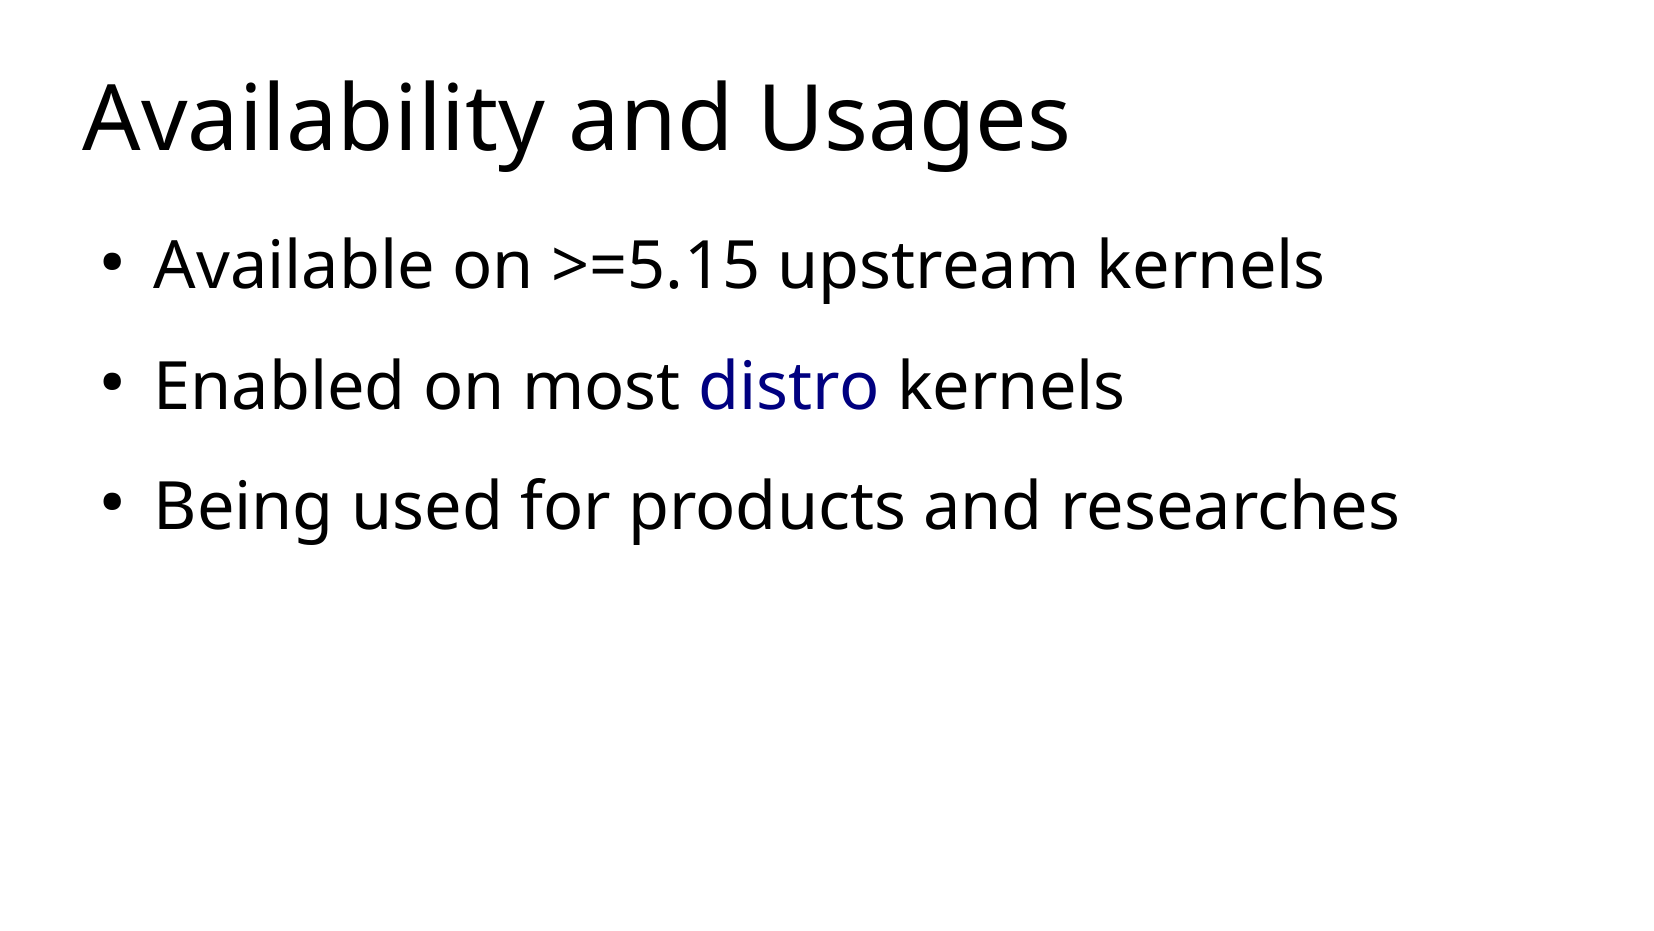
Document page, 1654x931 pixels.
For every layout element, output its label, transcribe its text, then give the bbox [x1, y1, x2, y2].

list Available on >=5.15 upstream kernels Enabled on most distro kernels Being used for products and researches [82, 217, 1571, 758]
title Availability and Usages [82, 37, 1571, 193]
